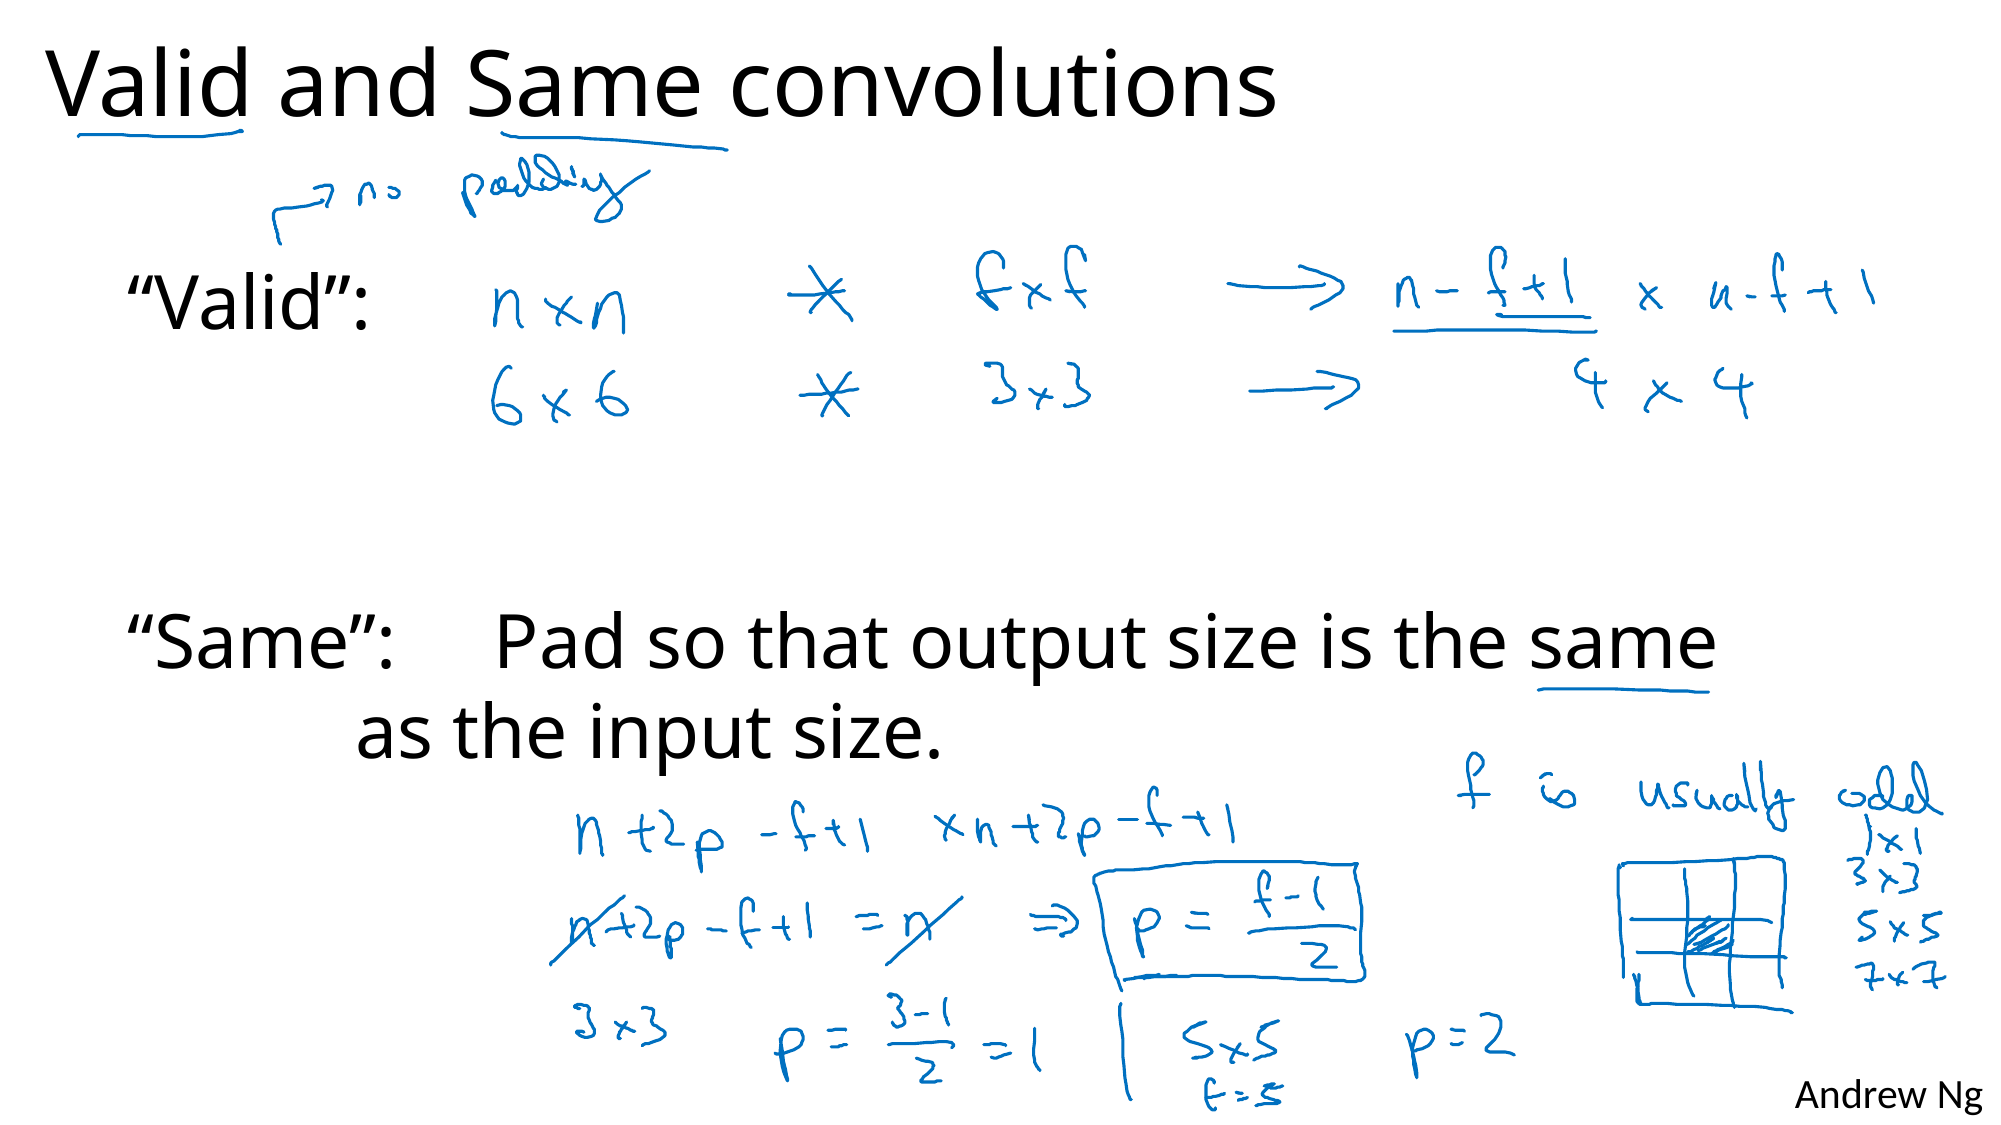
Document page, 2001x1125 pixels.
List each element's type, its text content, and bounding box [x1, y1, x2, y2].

picture [75, 127, 1948, 1114]
title Valid and Same convolutions [30, 29, 1756, 248]
